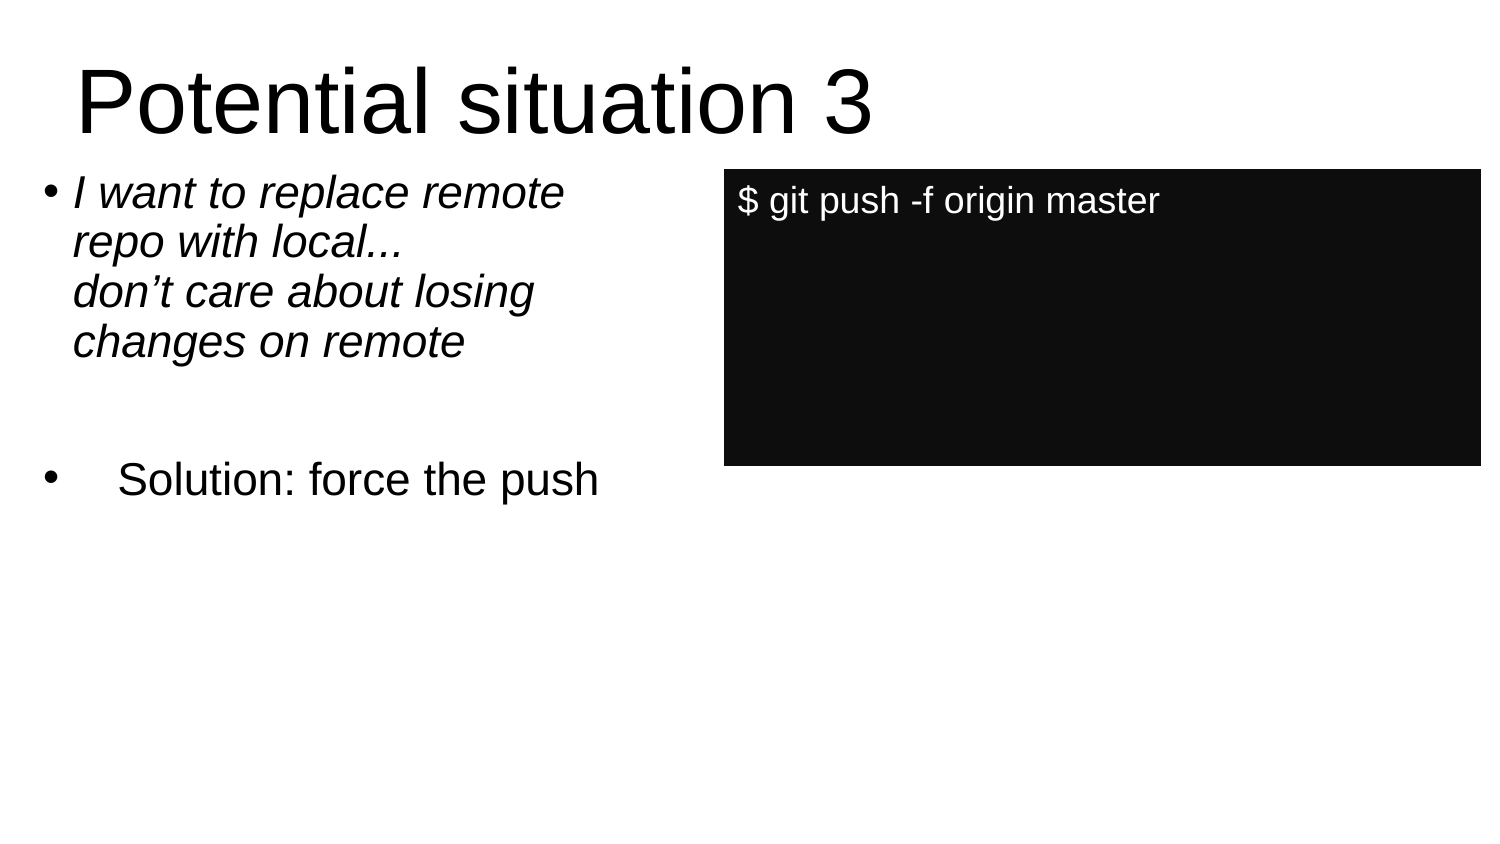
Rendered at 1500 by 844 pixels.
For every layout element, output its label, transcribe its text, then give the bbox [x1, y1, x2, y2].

list I want to replace remote repo with local... don’t care about losing changes on remote Solution: force the push [43, 168, 628, 548]
title Potential situation 3 [75, 33, 1425, 175]
text_box $ git push -f origin master [723, 168, 1482, 467]
